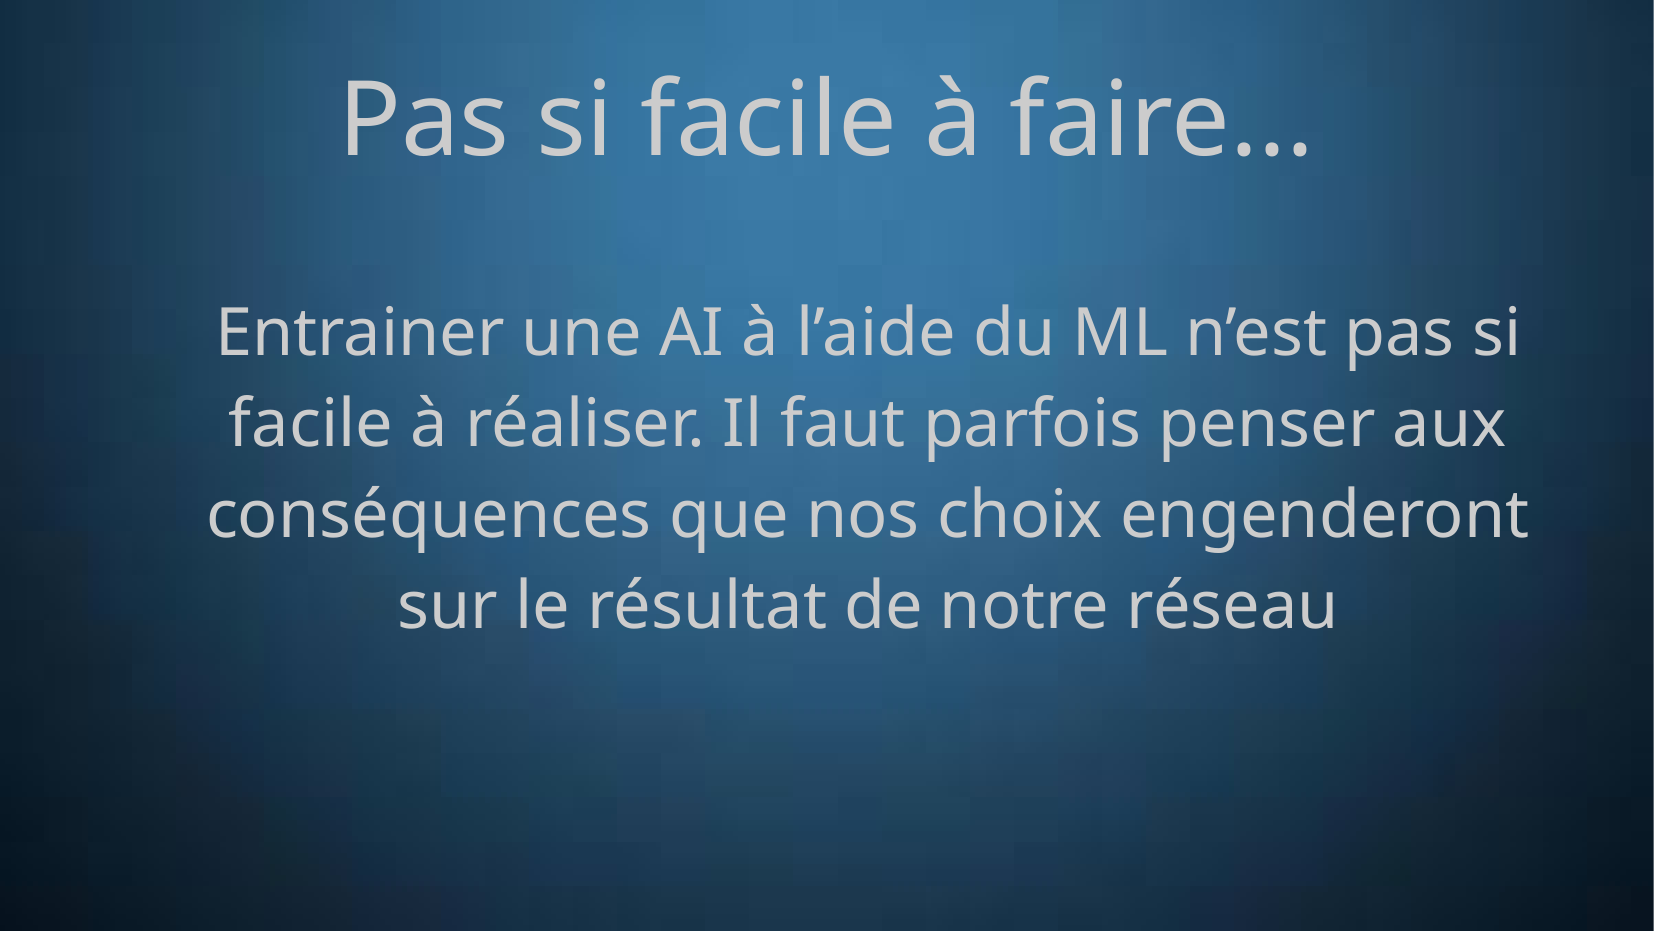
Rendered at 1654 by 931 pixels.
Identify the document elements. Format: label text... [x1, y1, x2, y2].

title Pas si facile à faire... [82, 37, 1571, 193]
list Entrainer une AI à l’aide du ML n’est pas si facile à réaliser. Il faut parfois penser aux conséquences que nos choix engenderont sur le résultat de notre réseau [89, 284, 1578, 825]
picture [0, 0, 1654, 931]
